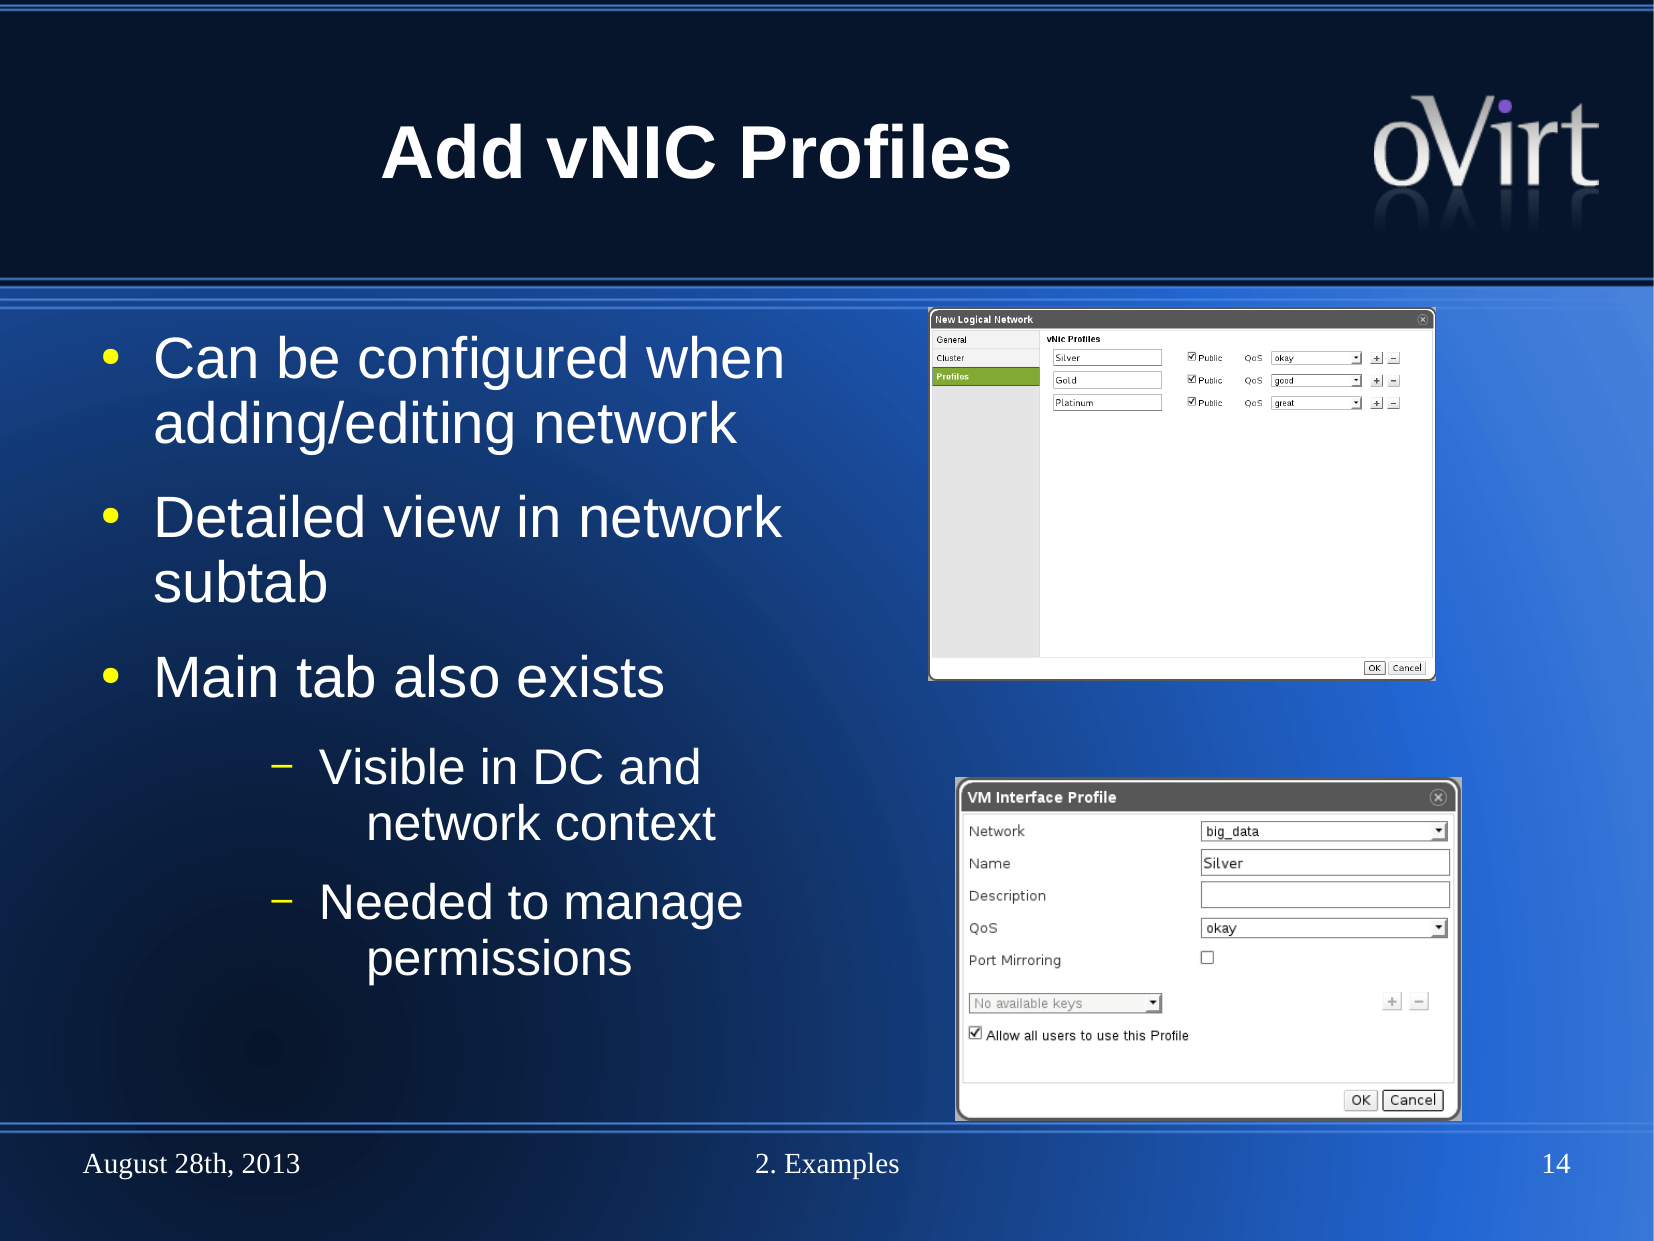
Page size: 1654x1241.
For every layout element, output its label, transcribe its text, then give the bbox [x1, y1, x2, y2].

list Can be configured when adding/editing network Detailed view in network subtab Main tab also exists Visible in DC and network context Needed to manage permissions [82, 325, 793, 1031]
title Add vNIC Profiles [82, 49, 1312, 257]
picture [0, 0, 1654, 1241]
